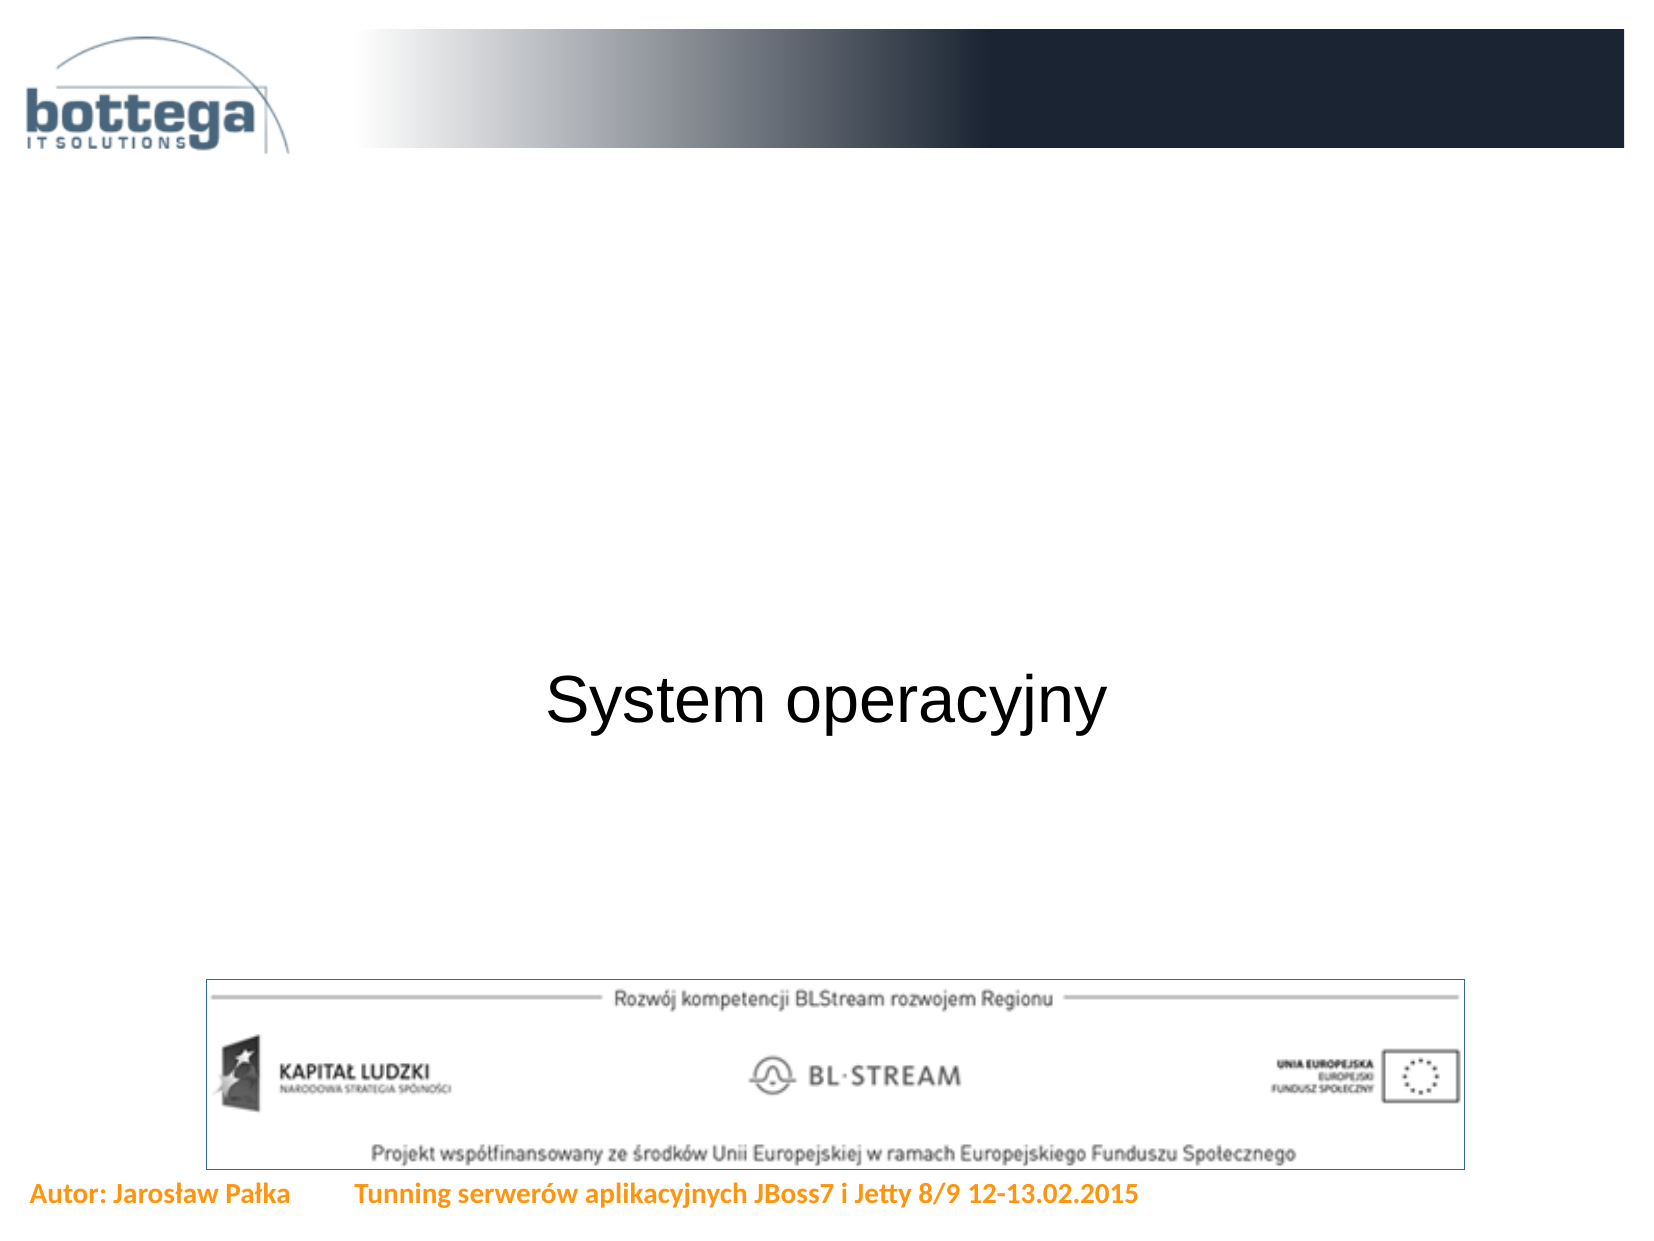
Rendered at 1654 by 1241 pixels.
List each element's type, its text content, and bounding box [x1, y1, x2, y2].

picture [17, 29, 296, 160]
subtitle System operacyjny [82, 290, 1571, 1109]
picture [207, 1109, 1464, 1169]
